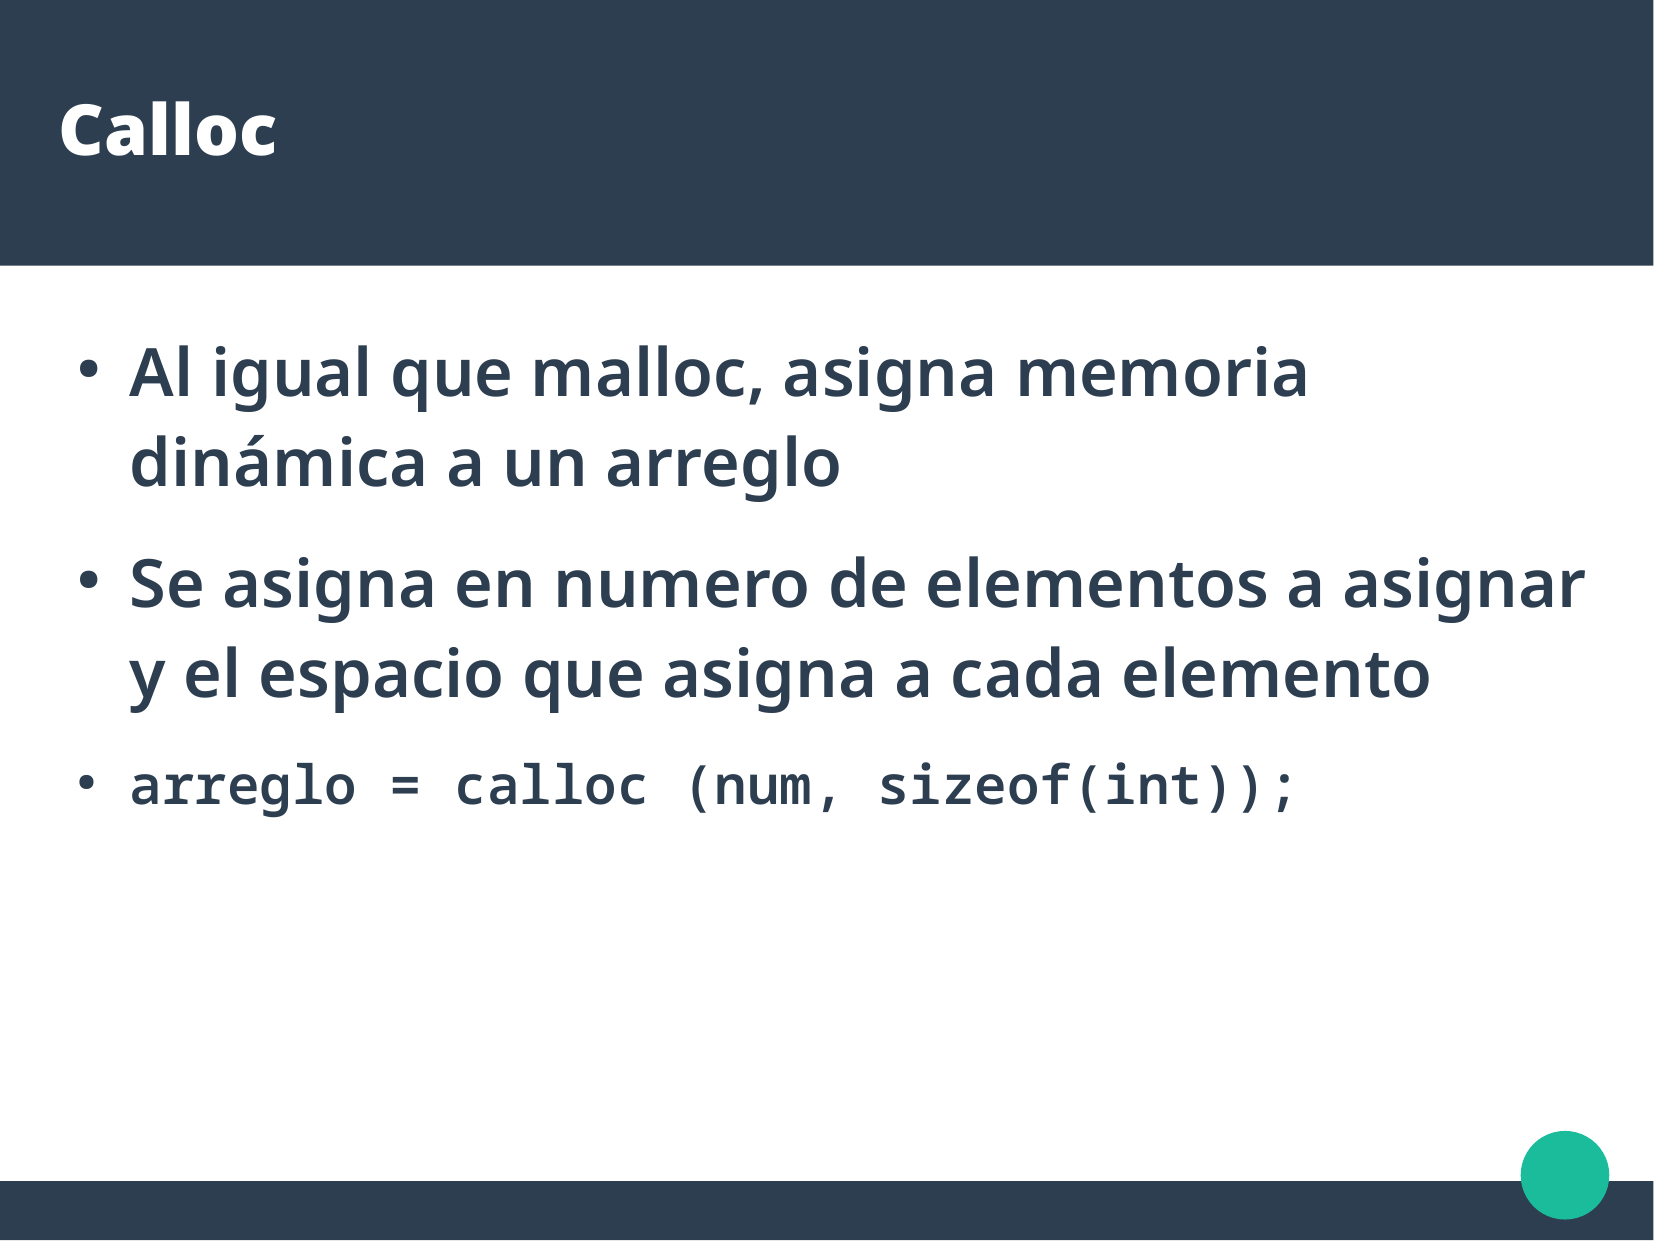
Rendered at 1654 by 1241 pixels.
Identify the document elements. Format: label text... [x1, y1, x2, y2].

list Al igual que malloc, asigna memoria dinámica a un arreglo Se asigna en numero de elementos a asignar y el espacio que asigna a cada elemento arreglo = calloc (num, sizeof(int)); [59, 324, 1595, 1152]
title Calloc [59, 49, 1595, 207]
